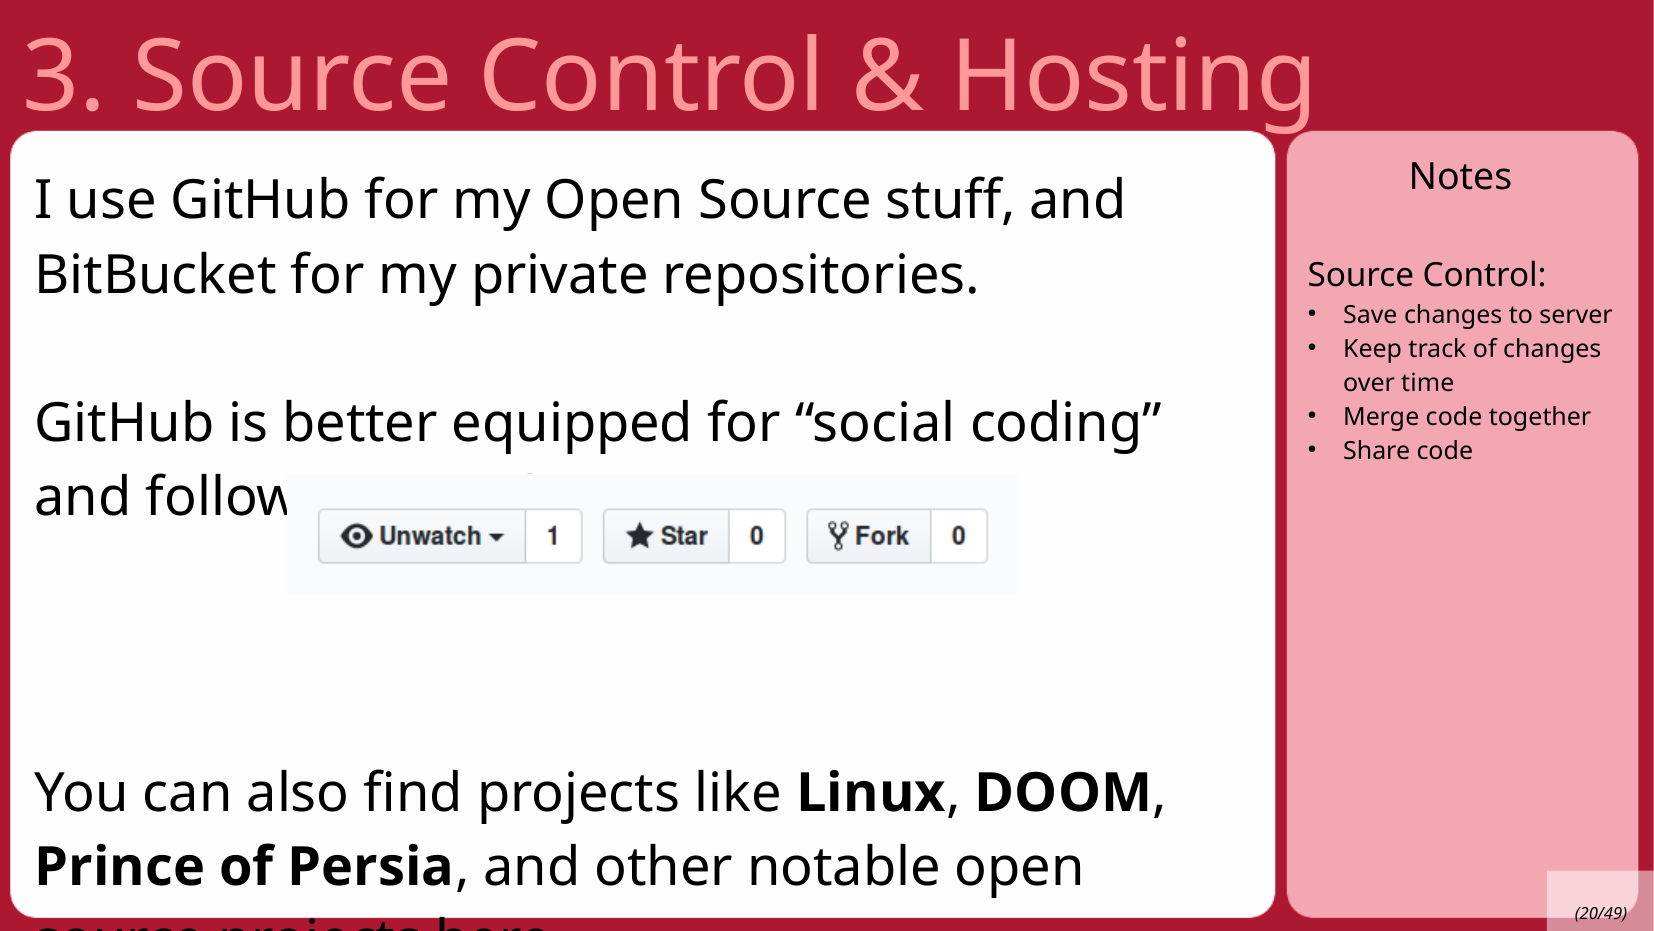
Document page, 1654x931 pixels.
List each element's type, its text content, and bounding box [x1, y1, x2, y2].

title 3. Source Control & Hosting [22, 7, 1511, 136]
text_box I use GitHub for my Open Source stuff, and BitBucket for my private repositories. GitHub is better equipped for “social coding” and following peoples’ projects. You can also find projects like Linux, DOOM, Prince of Persia, and other notable open source projects here. [34, 161, 1248, 830]
text_box (<number>/49) [1546, 877, 1654, 931]
text_box Notes Source Control: Save changes to server Keep track of changes over time Merge code together Share code [1290, 141, 1631, 419]
picture [0, 0, 1654, 931]
